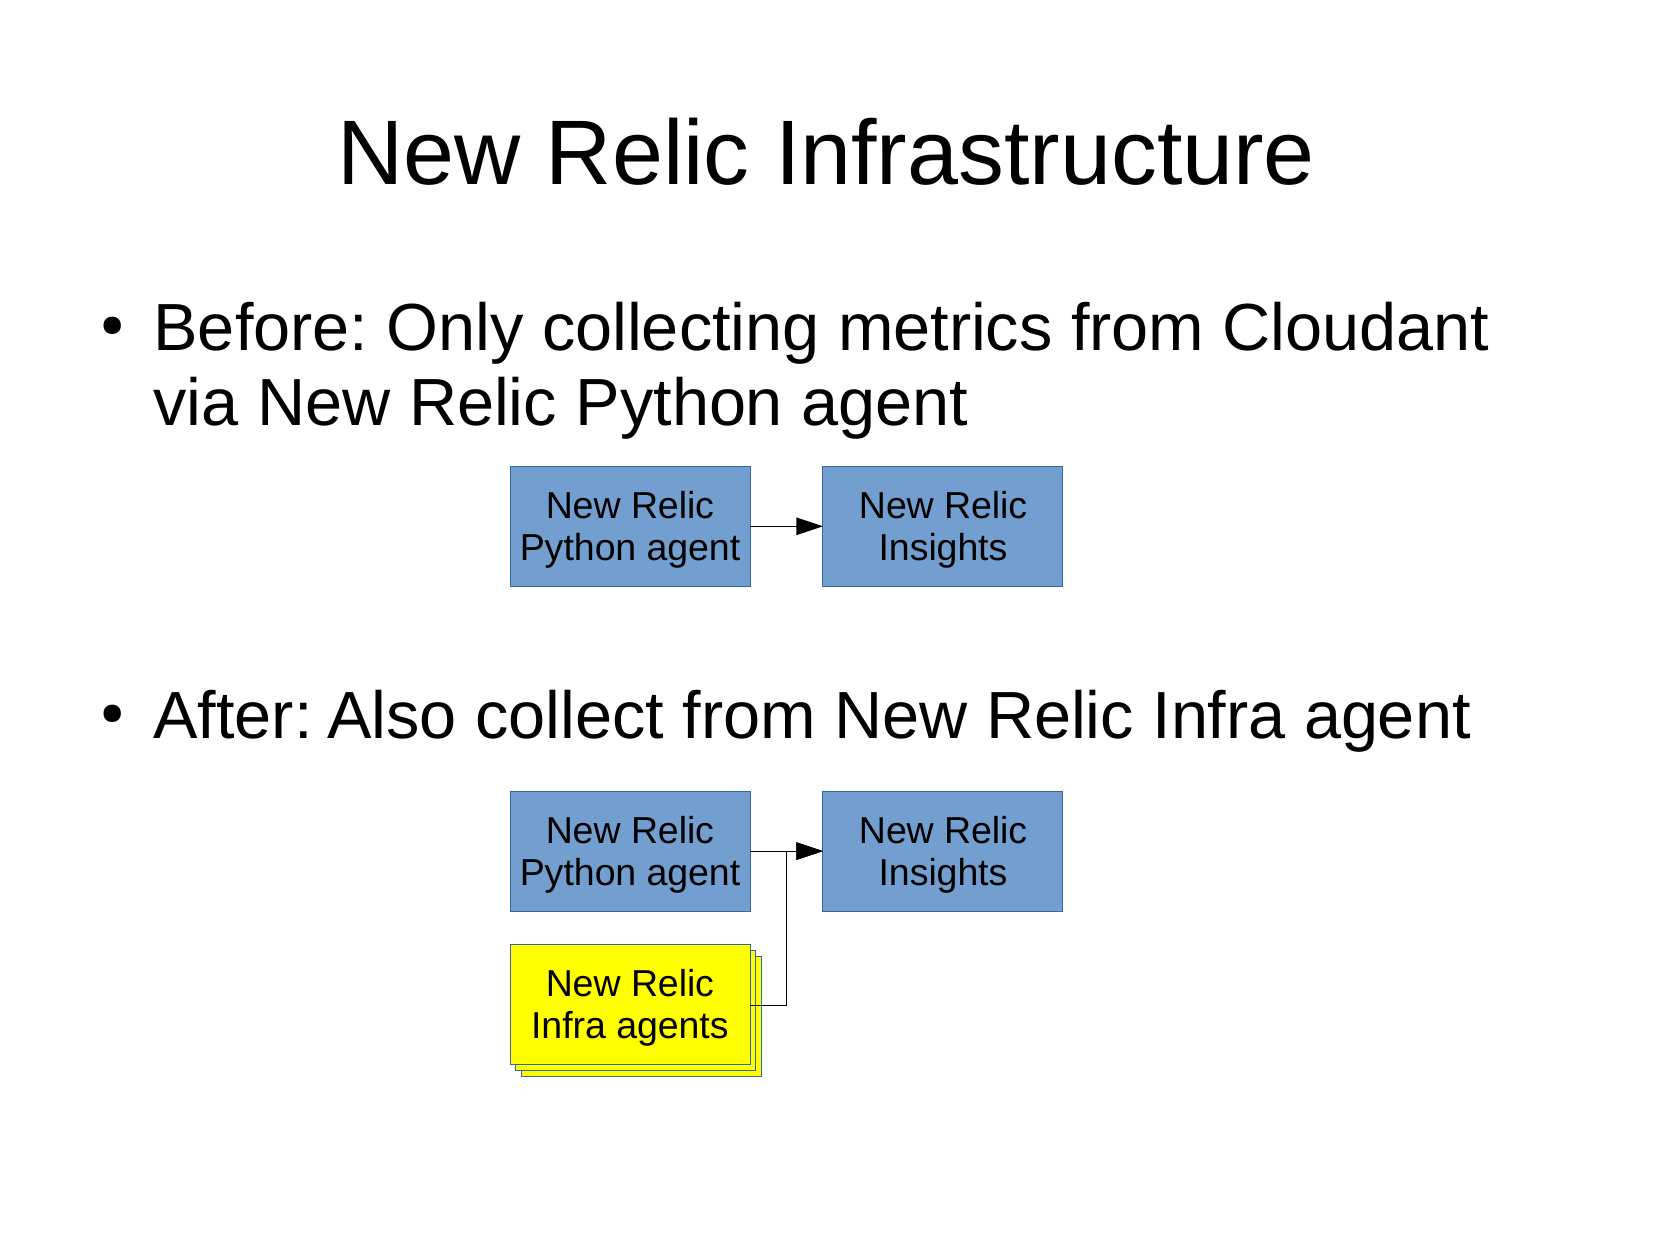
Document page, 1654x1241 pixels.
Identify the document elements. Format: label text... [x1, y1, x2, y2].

text_box New Relic Insights [822, 791, 1063, 912]
title New Relic Infrastructure [82, 49, 1571, 257]
text_box New Relic Insights [822, 466, 1063, 587]
text_box New Relic Infra agents [510, 944, 751, 1065]
list Before: Only collecting metrics from Cloudant via New Relic Python agent After: Also collect from New Relic Infra agent [82, 290, 1571, 1010]
text_box New Relic Python agent [510, 791, 751, 912]
text_box New Relic Python agent [510, 466, 751, 587]
text_box New Relic Infra agent [515, 1010, 756, 1071]
text_box New Relic Infra agent [521, 1010, 762, 1077]
